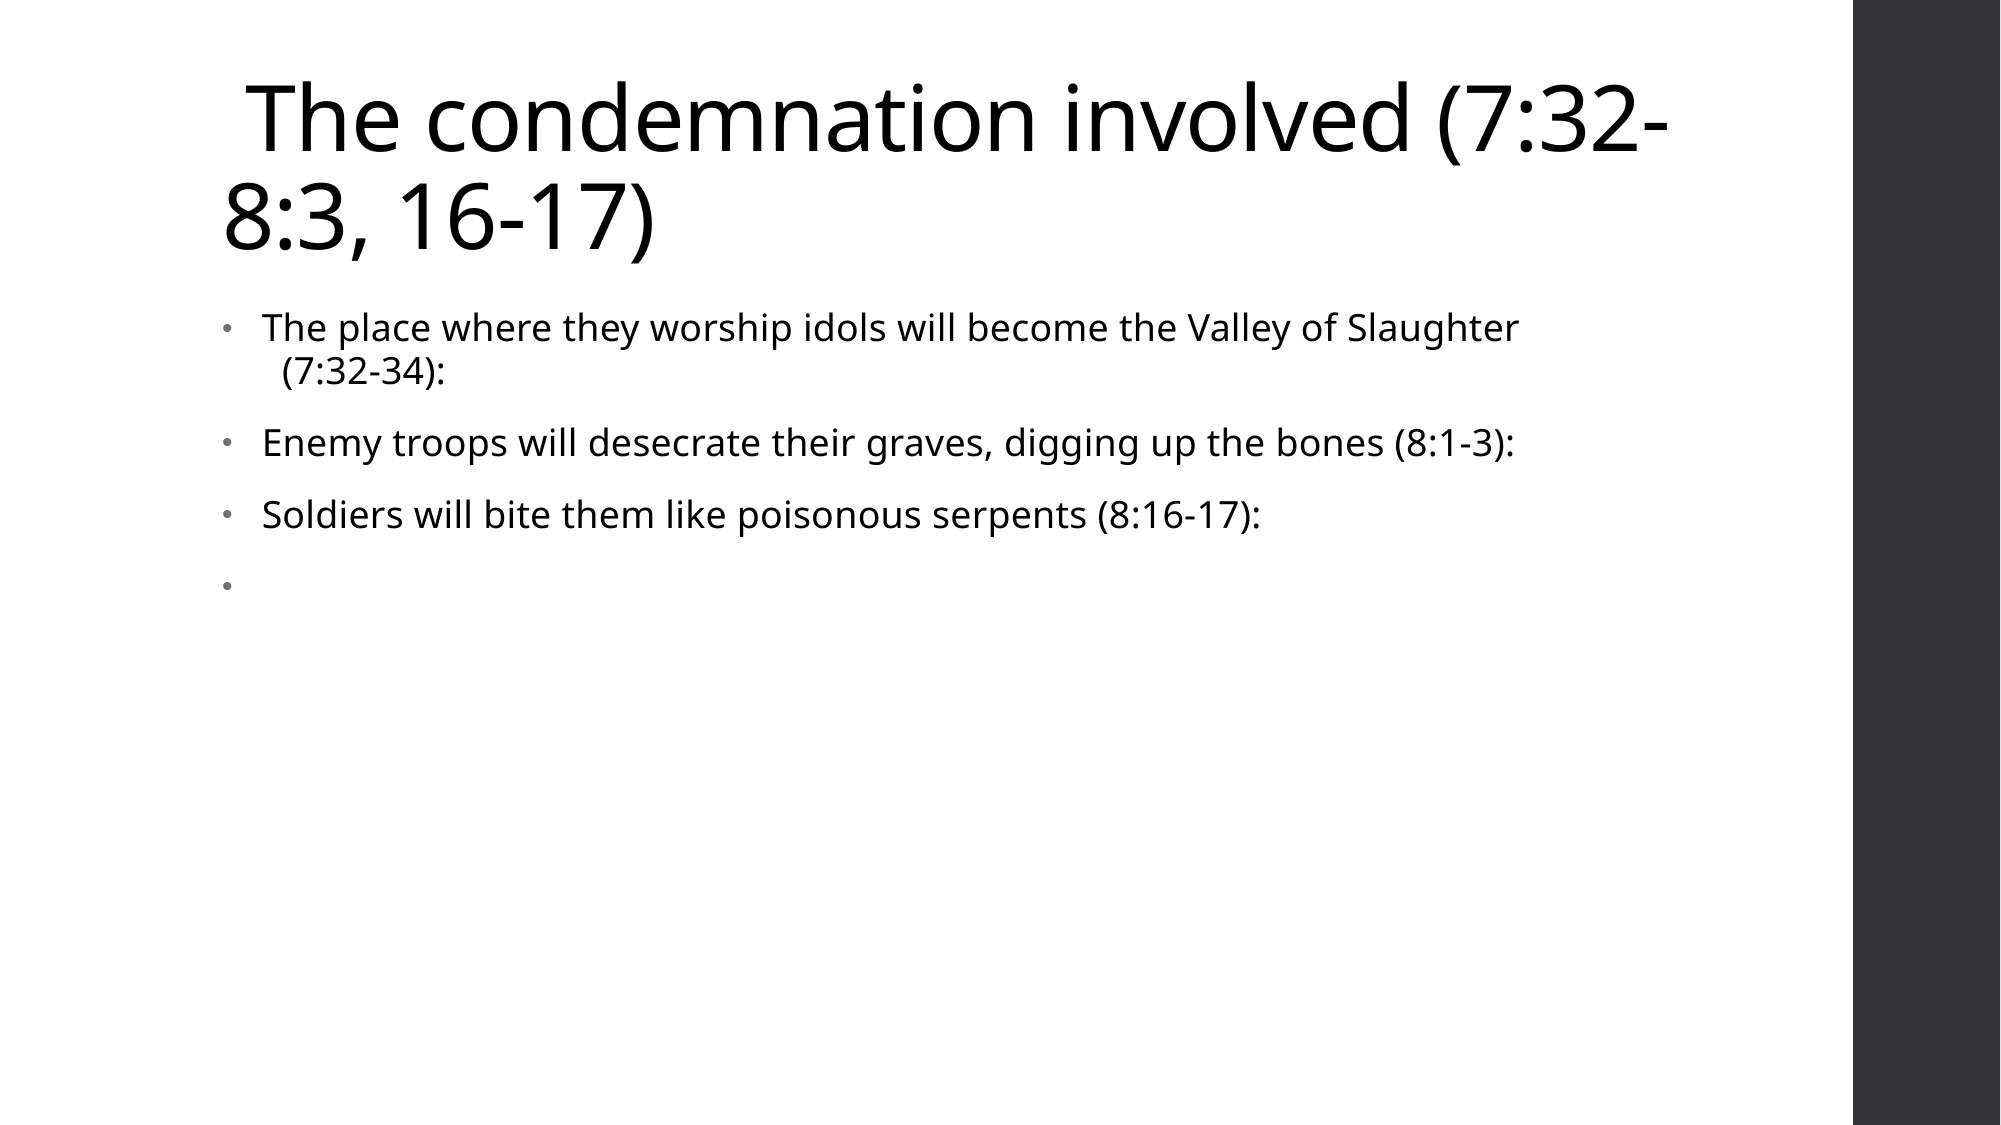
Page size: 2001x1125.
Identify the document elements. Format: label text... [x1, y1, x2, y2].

title The condemnation involved (7:32-8:3, 16-17) [206, 60, 1797, 278]
list The place where they worship idols will become the Valley of Slaughter (7:32-34): Enemy troops will desecrate their graves, digging up the bones (8:1-3): Soldiers will bite them like poisonous serpents (8:16-17): [206, 299, 1617, 1014]
